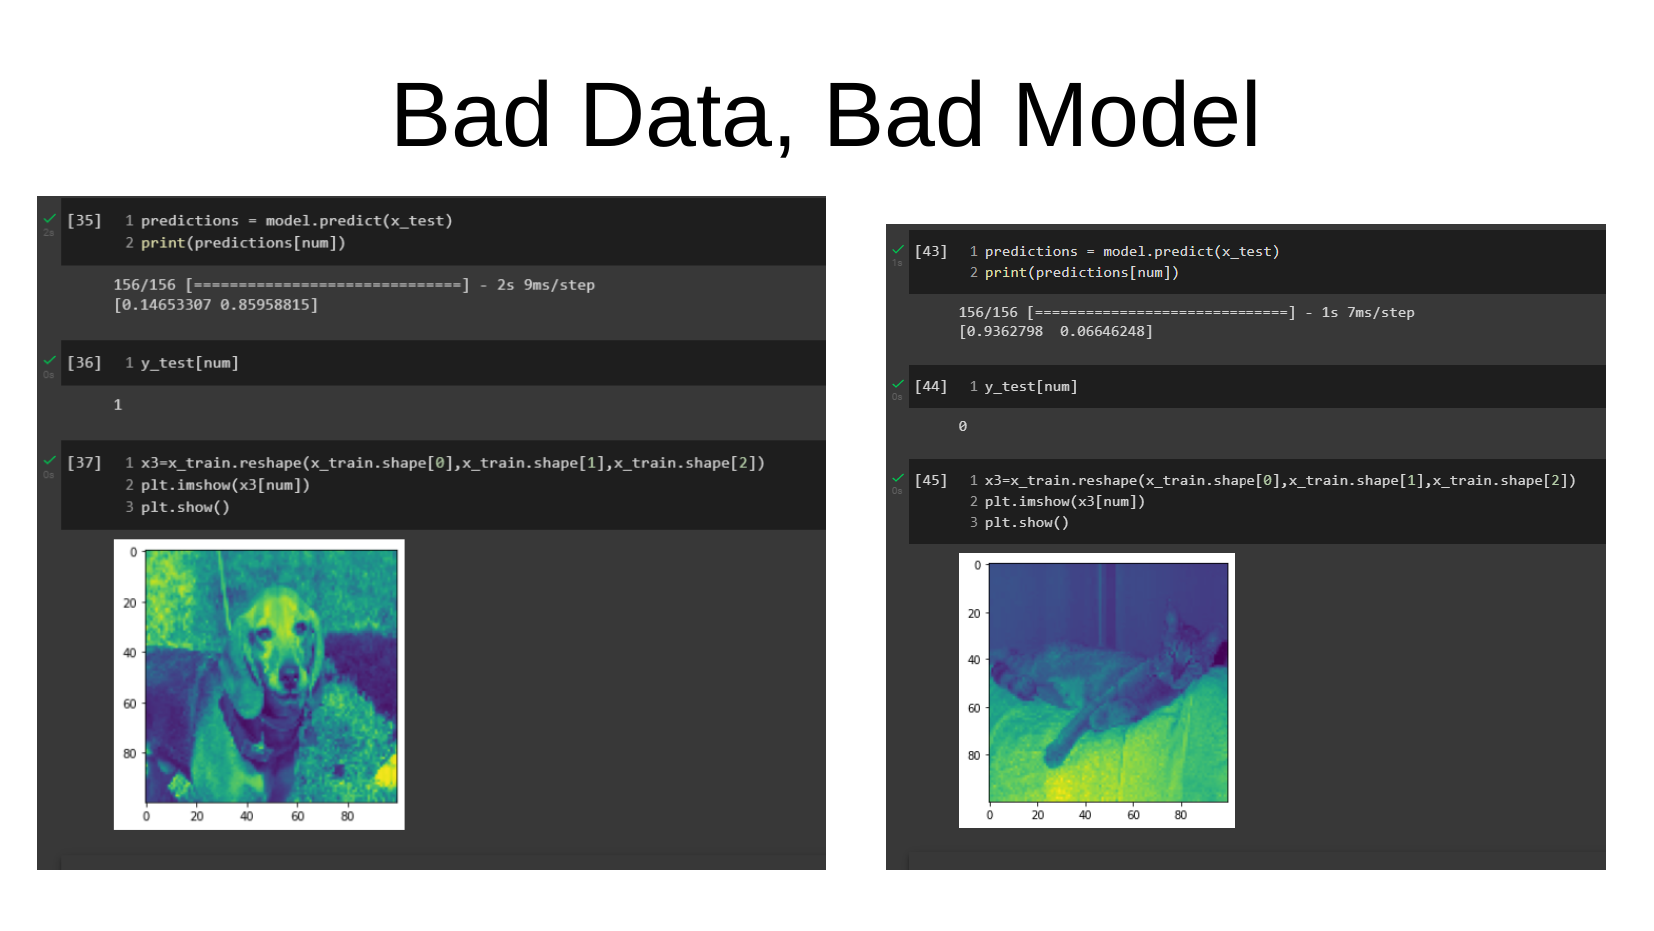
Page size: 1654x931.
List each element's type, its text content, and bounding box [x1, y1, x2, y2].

picture [37, 196, 826, 871]
title Bad Data, Bad Model [82, 37, 1571, 193]
picture [886, 224, 1606, 871]
